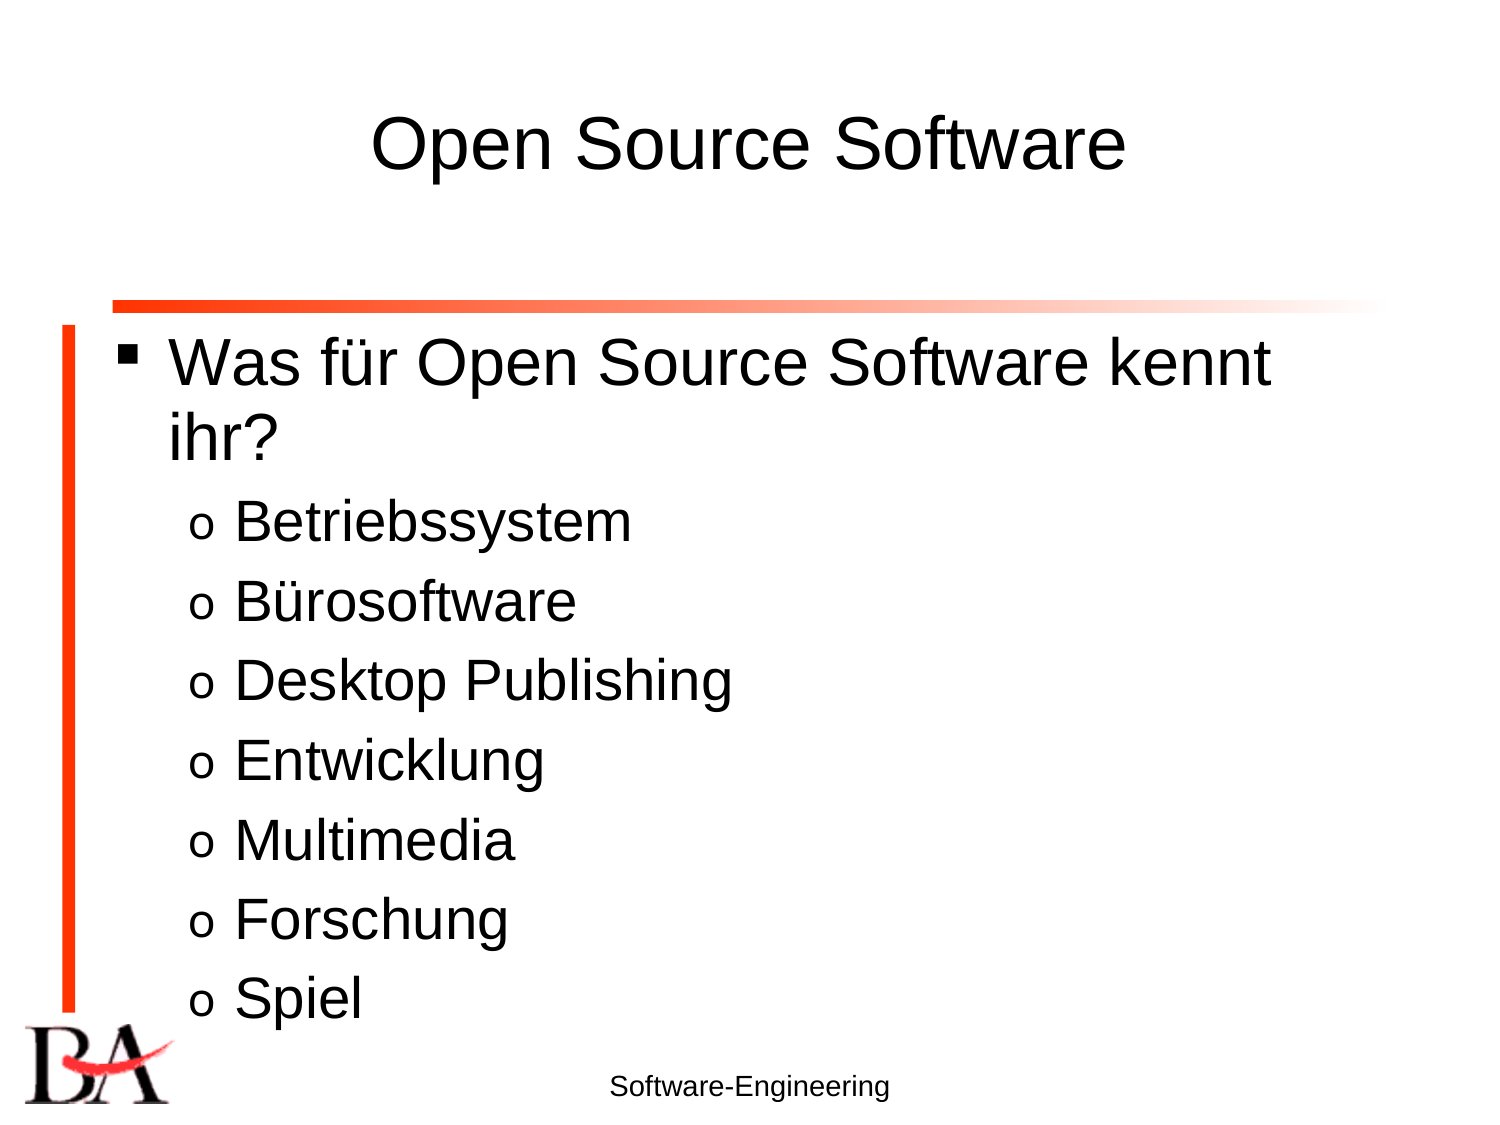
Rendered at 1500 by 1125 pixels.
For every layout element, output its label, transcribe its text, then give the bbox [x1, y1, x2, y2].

list Was für Open Source Software kennt ihr? Betriebssystem Bürosoftware Desktop Publishing Entwicklung Multimedia Forschung Spiel [112, 324, 1388, 1036]
picture [24, 1024, 175, 1104]
title Open Source Software [112, 28, 1388, 259]
